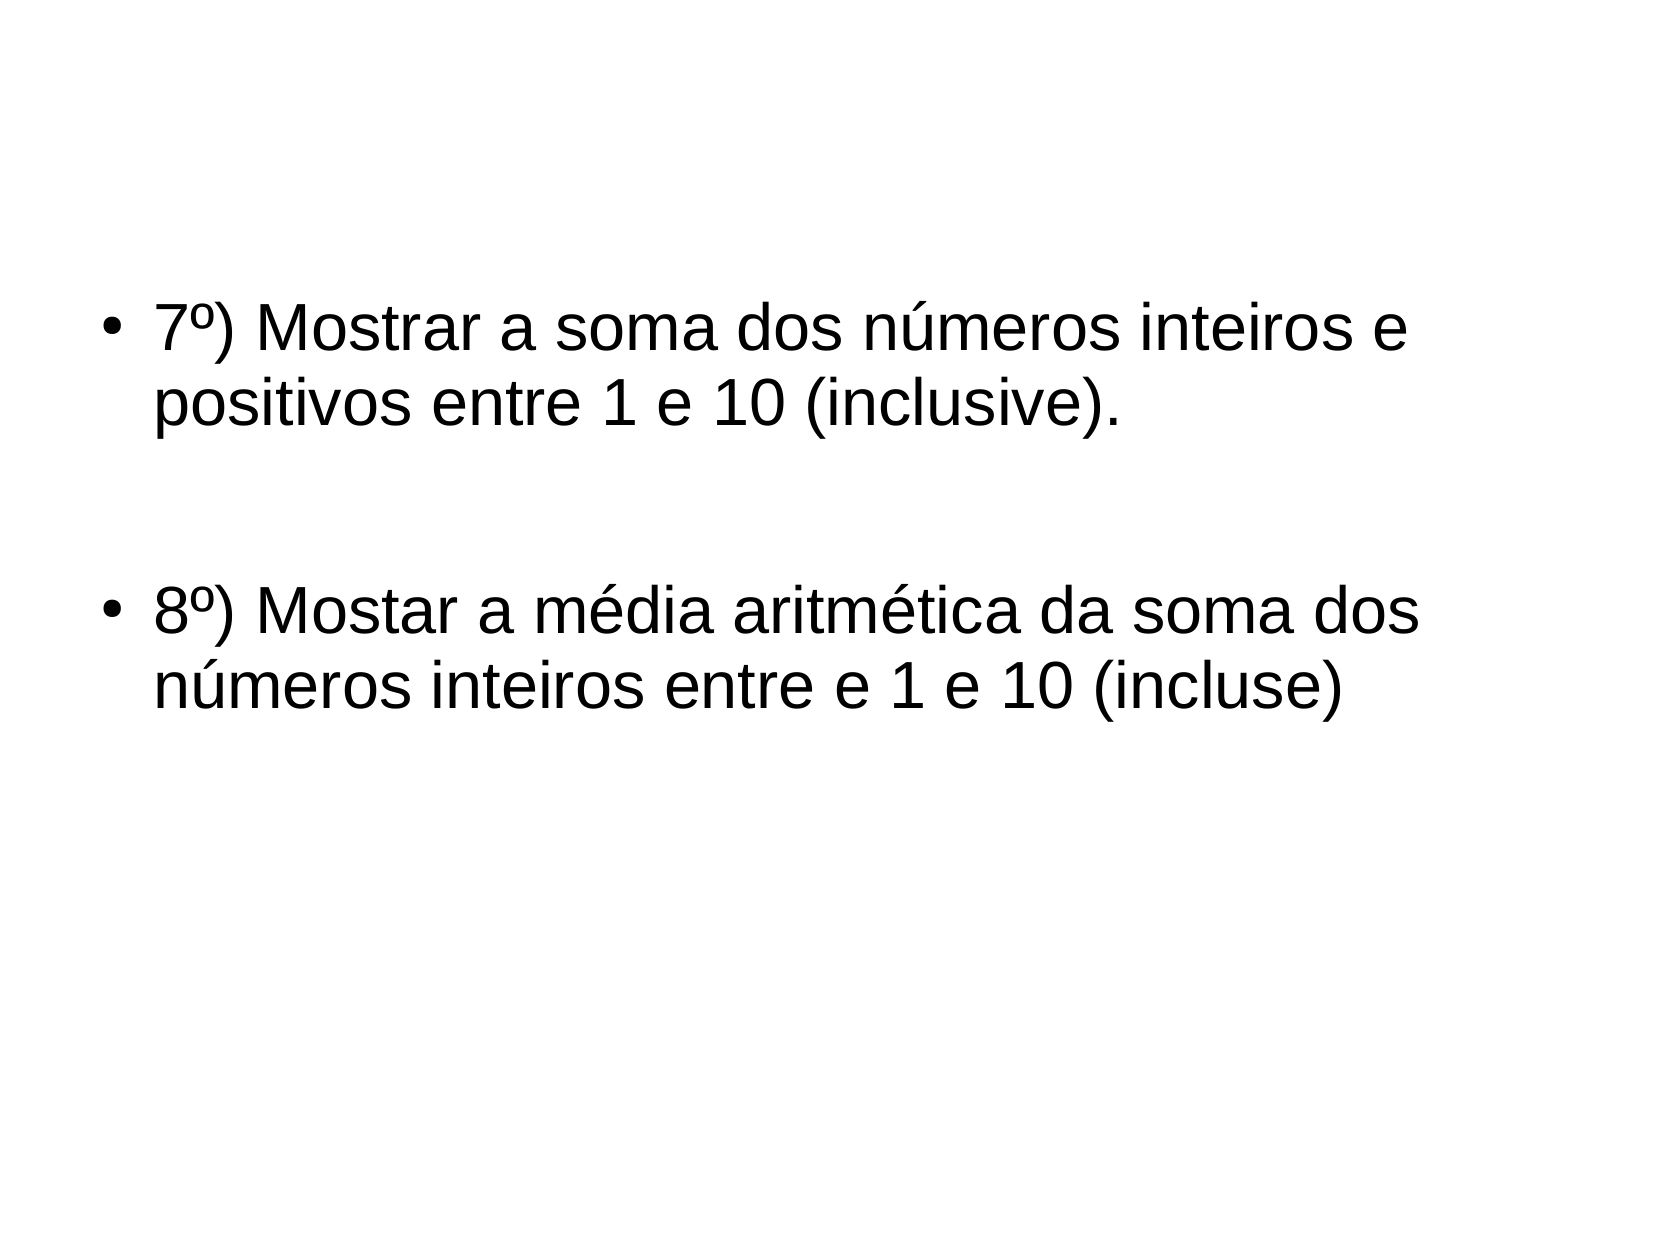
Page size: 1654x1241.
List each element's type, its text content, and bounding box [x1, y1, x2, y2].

list 7º) Mostrar a soma dos números inteiros e positivos entre 1 e 10 (inclusive). 8º) Mostar a média aritmética da soma dos números inteiros entre e 1 e 10 (incluse) [82, 290, 1571, 1109]
